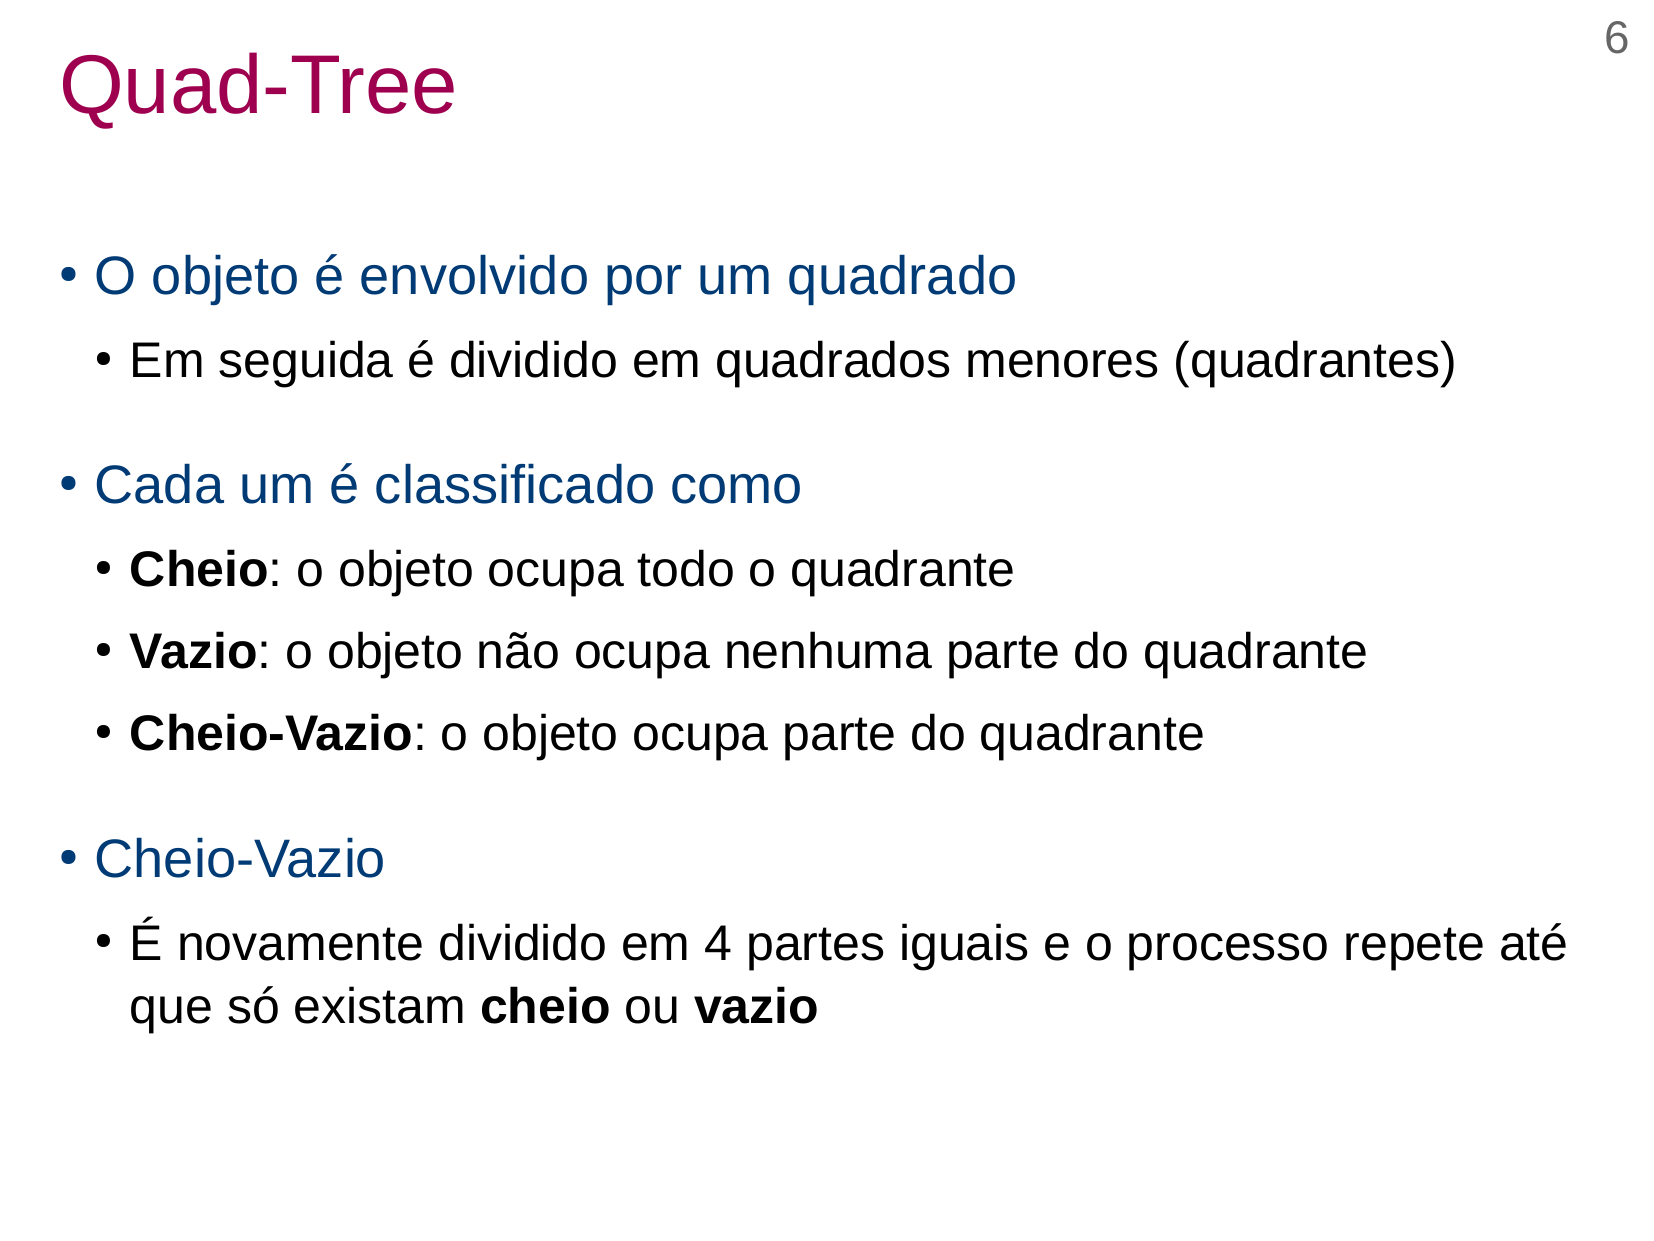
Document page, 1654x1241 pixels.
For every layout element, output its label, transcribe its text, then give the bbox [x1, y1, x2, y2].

title Quad-Tree [59, 29, 1595, 148]
list O objeto é envolvido por um quadrado Em seguida é dividido em quadrados menores (quadrantes) Cada um é classificado como Cheio: o objeto ocupa todo o quadrante Vazio: o objeto não ocupa nenhuma parte do quadrante Cheio-Vazio: o objeto ocupa parte do quadrante Cheio-Vazio É novamente dividido em 4 partes iguais e o processo repete até que só existam cheio ou vazio [59, 236, 1595, 1211]
